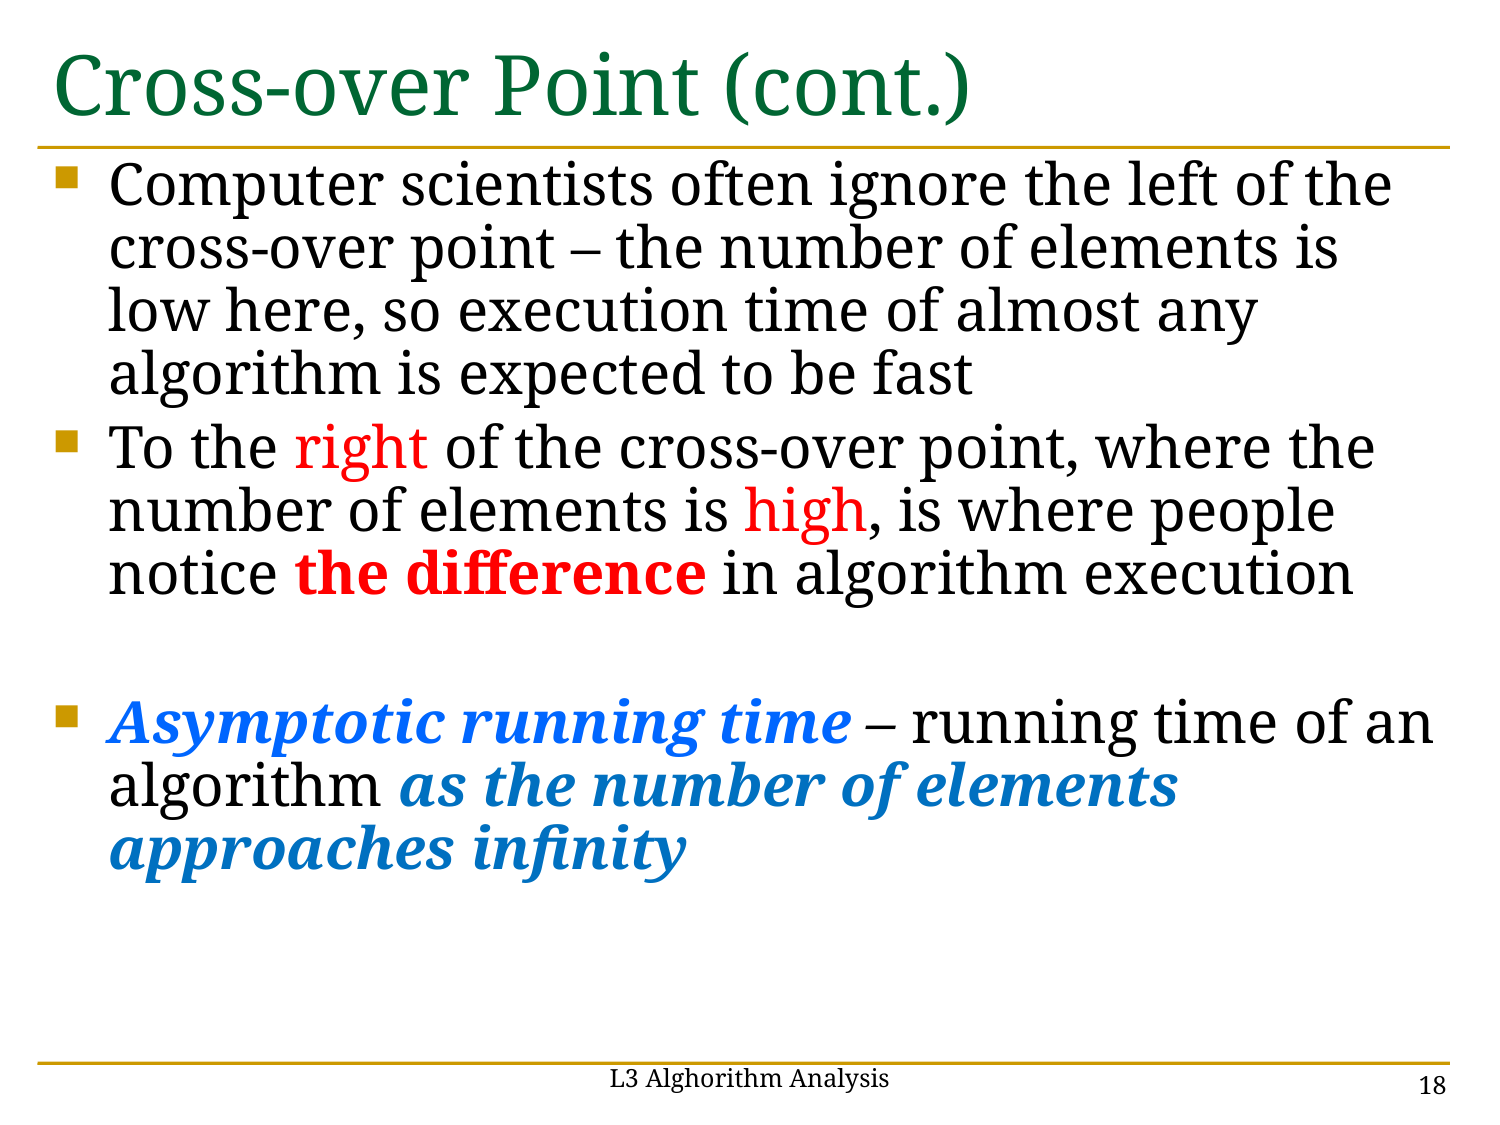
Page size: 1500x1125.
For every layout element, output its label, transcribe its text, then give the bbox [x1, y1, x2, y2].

title Cross-over Point (cont.) [37, 24, 1450, 147]
footer L3 Alghorithm Analysis [512, 1025, 988, 1100]
slide_number <number> [1111, 1036, 1462, 1112]
list Computer scientists often ignore the left of the cross-over point – the number of elements is low here, so execution time of almost any algorithm is expected to be fast To the right of the cross-over point, where the number of elements is high, is where people notice the difference in algorithm execution Asymptotic running time – running time of an algorithm as the number of elements approaches infinity [37, 147, 1450, 1007]
